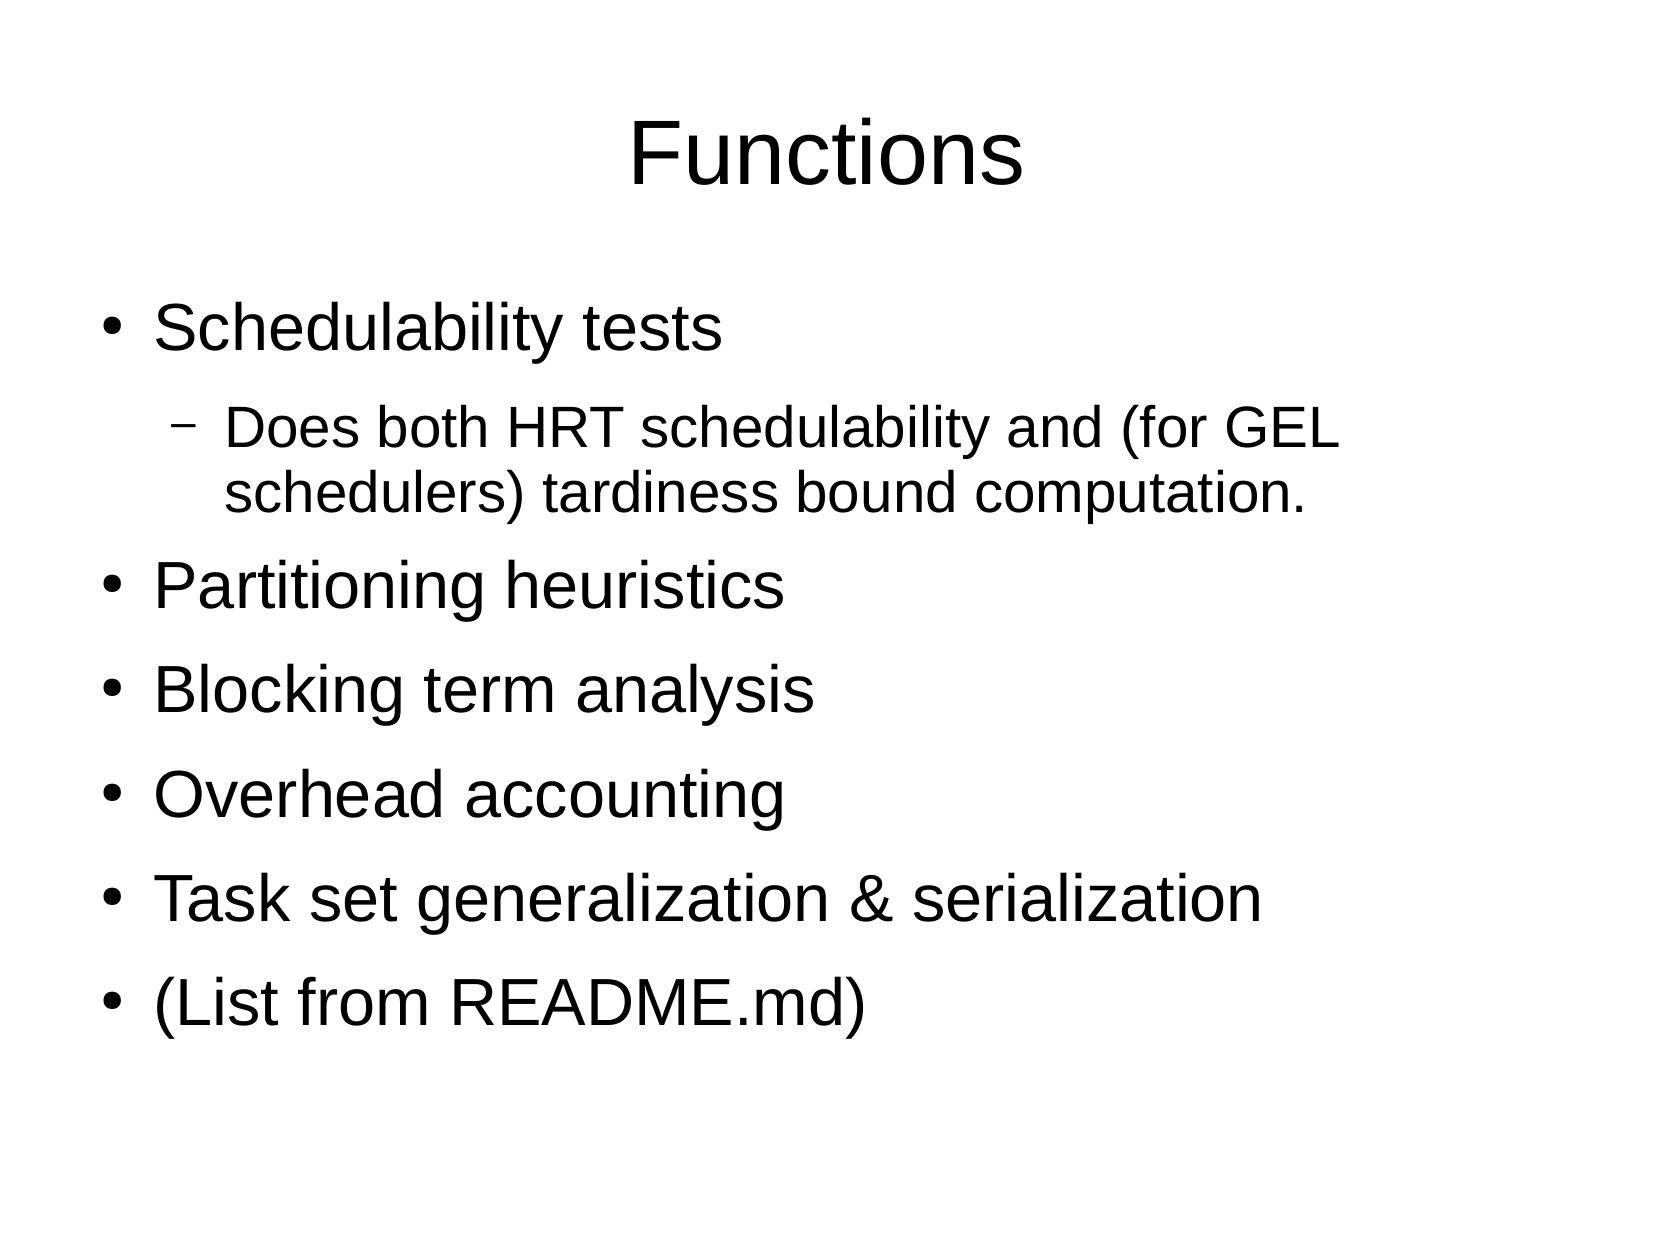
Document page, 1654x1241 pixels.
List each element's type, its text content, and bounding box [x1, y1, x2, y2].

list Schedulability tests Does both HRT schedulability and (for GEL schedulers) tardiness bound computation. Partitioning heuristics Blocking term analysis Overhead accounting Task set generalization & serialization (List from README.md) [82, 290, 1571, 1010]
title Functions [82, 49, 1571, 257]
